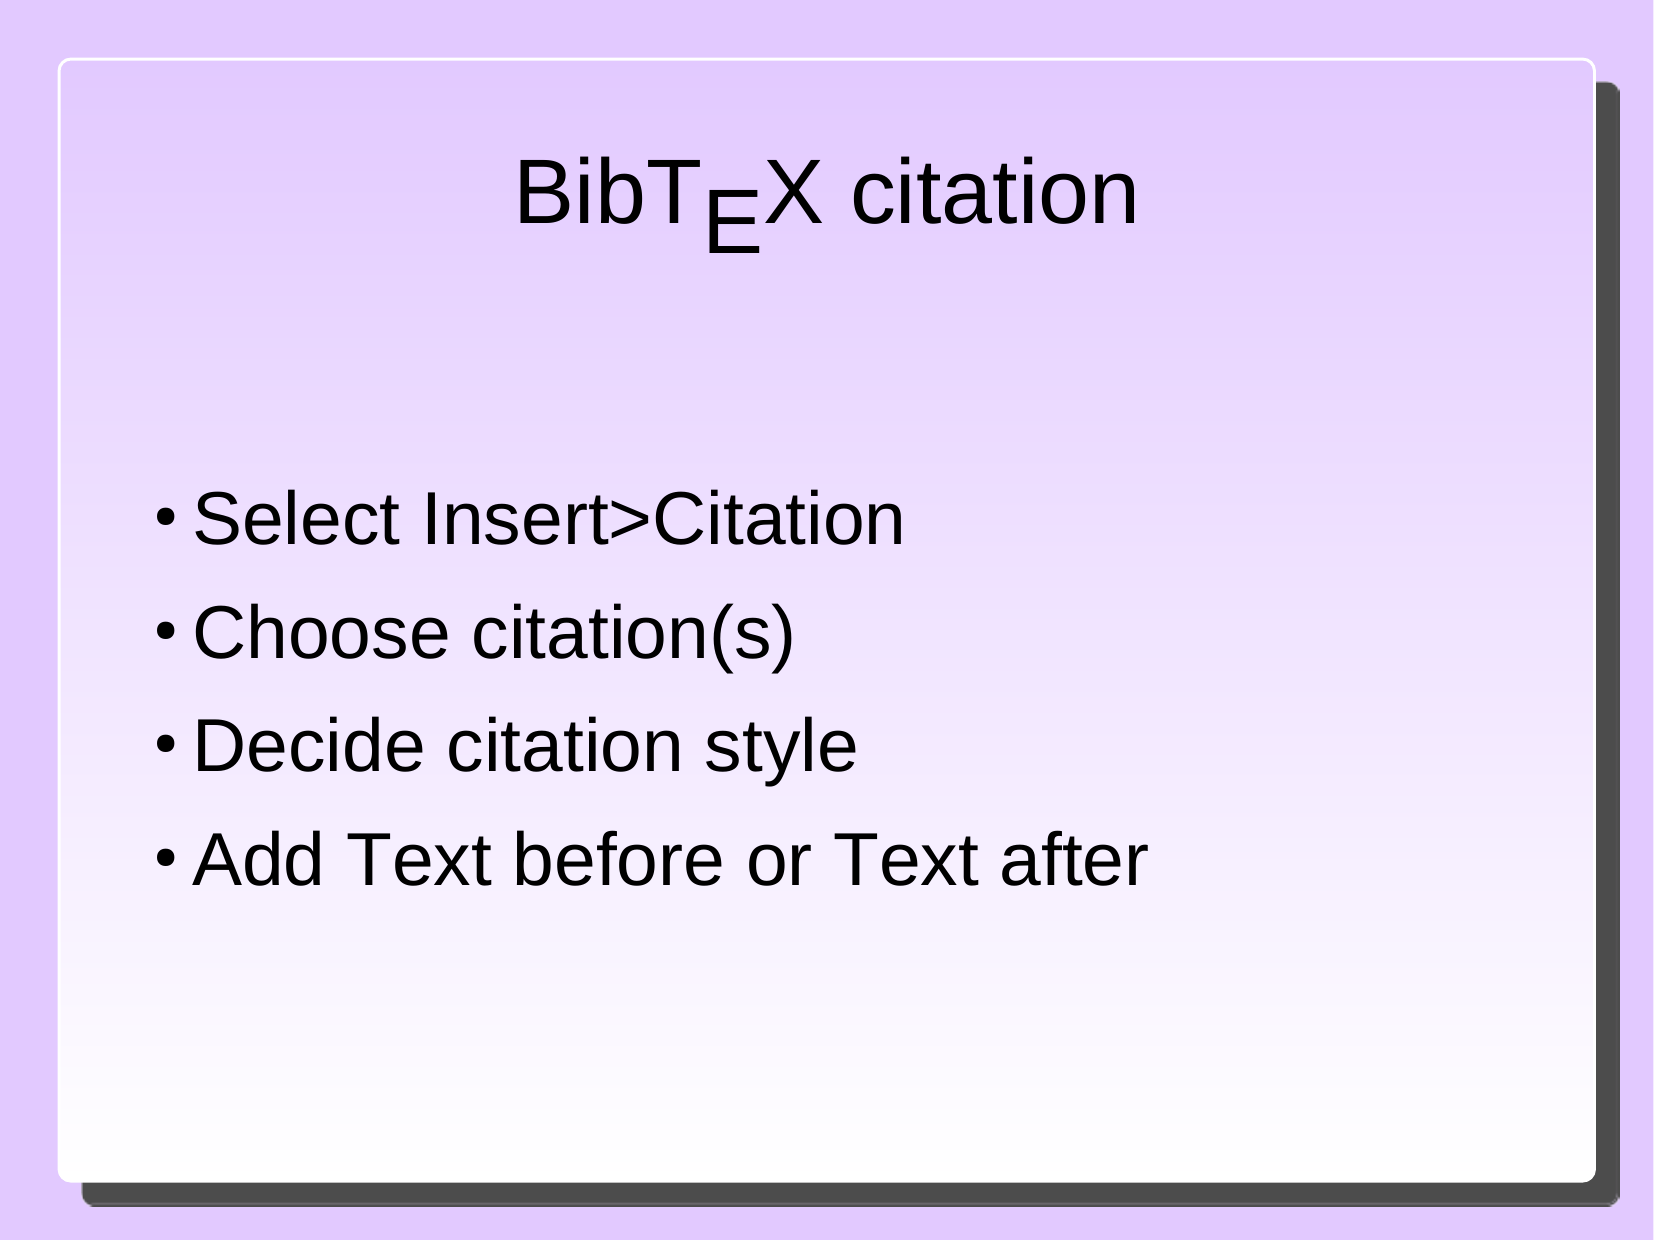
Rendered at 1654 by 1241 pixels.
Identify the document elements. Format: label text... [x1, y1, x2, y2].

list Select Insert>Citation Choose citation(s) Decide citation style Add Text before or Text after [121, 344, 1534, 1112]
title BibTEX citation [121, 102, 1534, 311]
